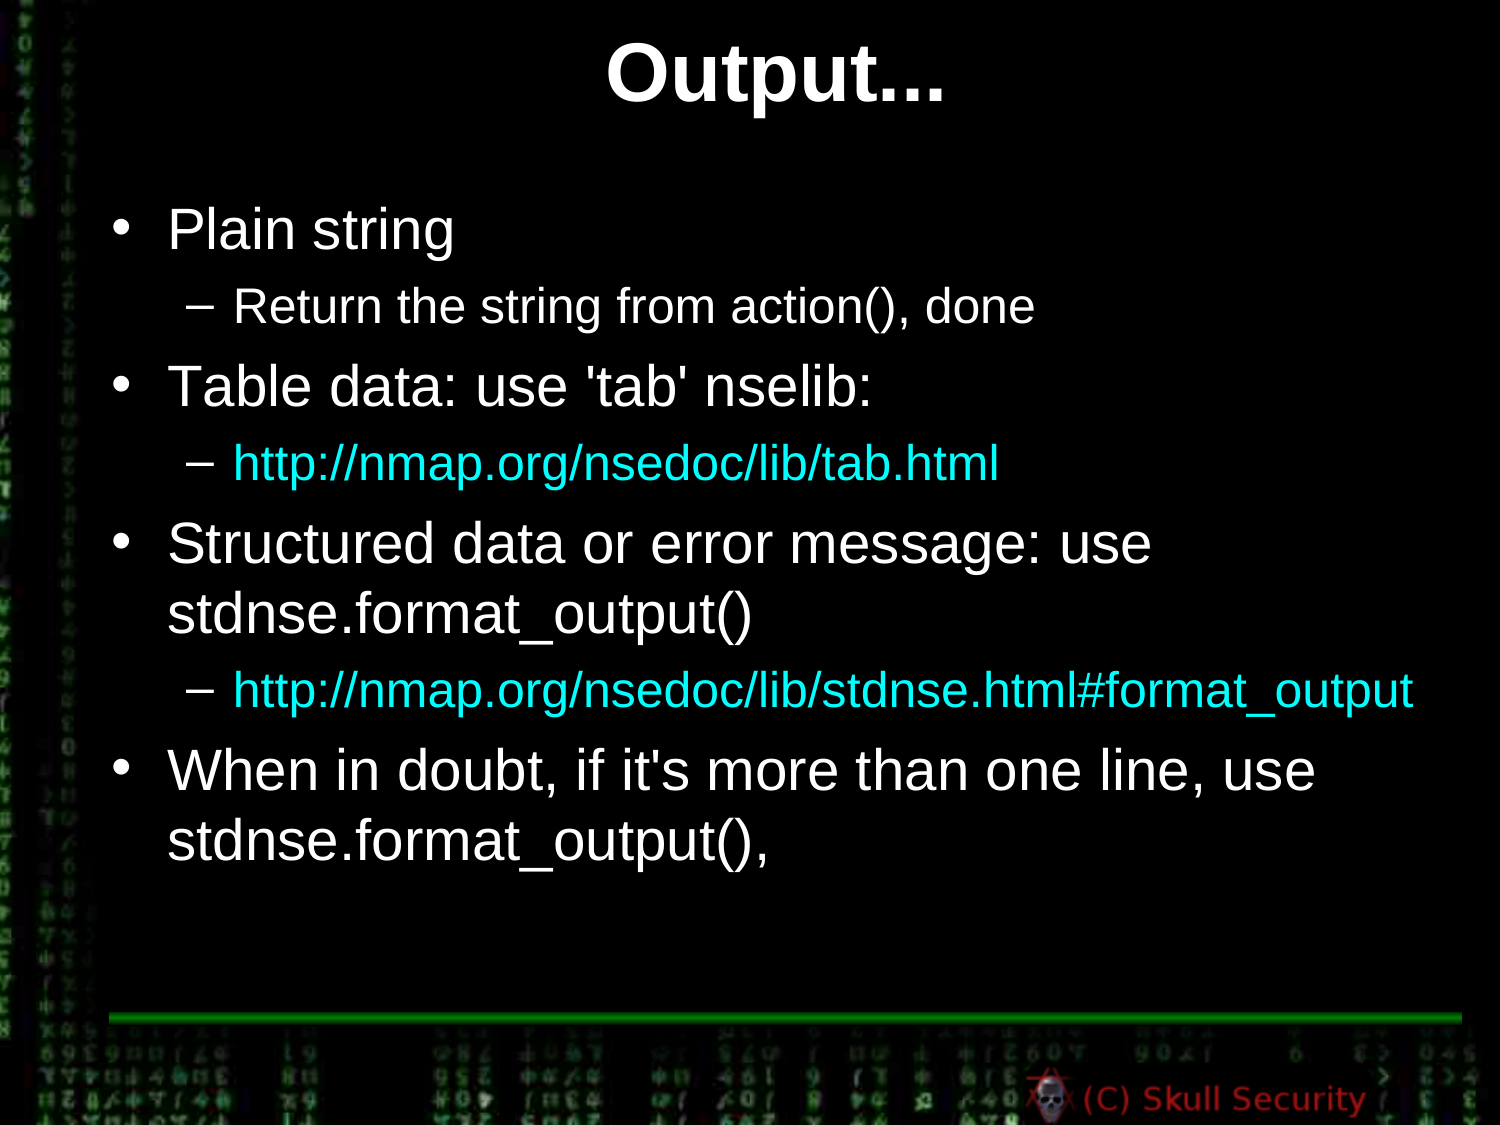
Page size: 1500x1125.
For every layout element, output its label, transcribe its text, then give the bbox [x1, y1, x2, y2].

list Plain string Return the string from action(), done Table data: use 'tab' nselib: http://nmap.org/nsedoc/lib/tab.html Structured data or error message: use stdnse.format_output() http://nmap.org/nsedoc/lib/stdnse.html#format_output When in doubt, if it's more than one line, use stdnse.format_output(), [108, 183, 1459, 926]
picture [0, 0, 1500, 1125]
title Output... [103, 5, 1450, 131]
